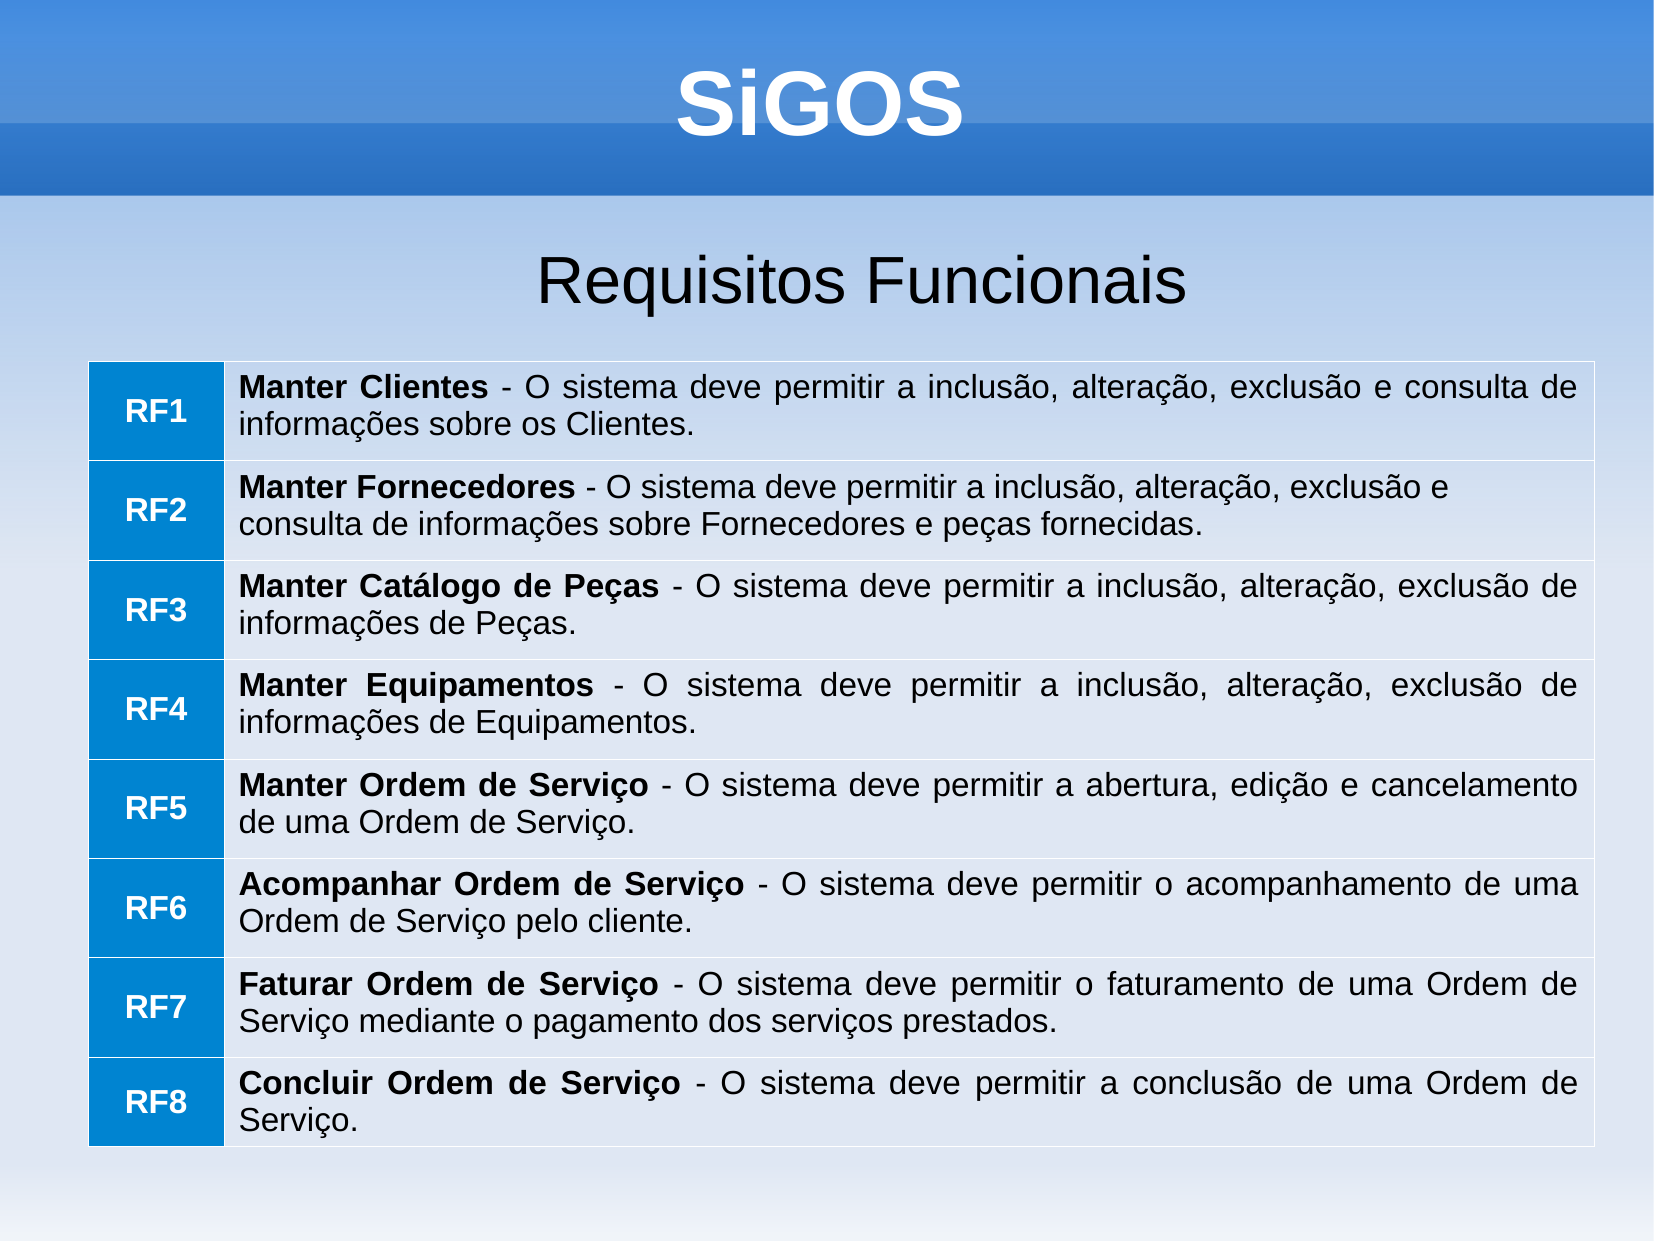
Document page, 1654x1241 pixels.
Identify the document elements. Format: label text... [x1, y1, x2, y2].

title SiGOS [76, 0, 1565, 208]
picture [0, 0, 1654, 1241]
table_cell Manter Catálogo de Peças - O sistema deve permitir a inclusão, alteração, exclusão de informações de Peças. [225, 561, 1594, 659]
table_cell Acompanhar Ordem de Serviço - O sistema deve permitir o acompanhamento de uma Ordem de Serviço pelo cliente. [225, 859, 1594, 957]
table_cell Faturar Ordem de Serviço - O sistema deve permitir o faturamento de uma Ordem de Serviço mediante o pagamento dos serviços prestados. [225, 958, 1594, 1057]
table_cell RF2 [89, 461, 224, 560]
table_cell RF6 [89, 859, 224, 957]
table_cell Manter Fornecedores - O sistema deve permitir a inclusão, alteração, exclusão e consulta de informações sobre Fornecedores e peças fornecidas. [225, 461, 1594, 560]
table_cell Manter Ordem de Serviço - O sistema deve permitir a abertura, edição e cancelamento de uma Ordem de Serviço. [225, 760, 1594, 858]
table_cell RF7 [89, 958, 224, 1057]
table_cell RF3 [89, 561, 224, 659]
table_cell RF4 [89, 660, 224, 759]
list Requisitos Funcionais [82, 242, 1571, 318]
table_header Manter Clientes - O sistema deve permitir a inclusão, alteração, exclusão e consulta de informações sobre os Clientes. [225, 362, 1594, 460]
table_header RF1 [89, 362, 224, 460]
table_cell Concluir Ordem de Serviço - O sistema deve permitir a conclusão de uma Ordem de Serviço. [225, 1058, 1594, 1146]
table_cell Manter Equipamentos - O sistema deve permitir a inclusão, alteração, exclusão de informações de Equipamentos. [225, 660, 1594, 759]
table_cell RF8 [89, 1058, 224, 1146]
table_cell RF5 [89, 760, 224, 858]
